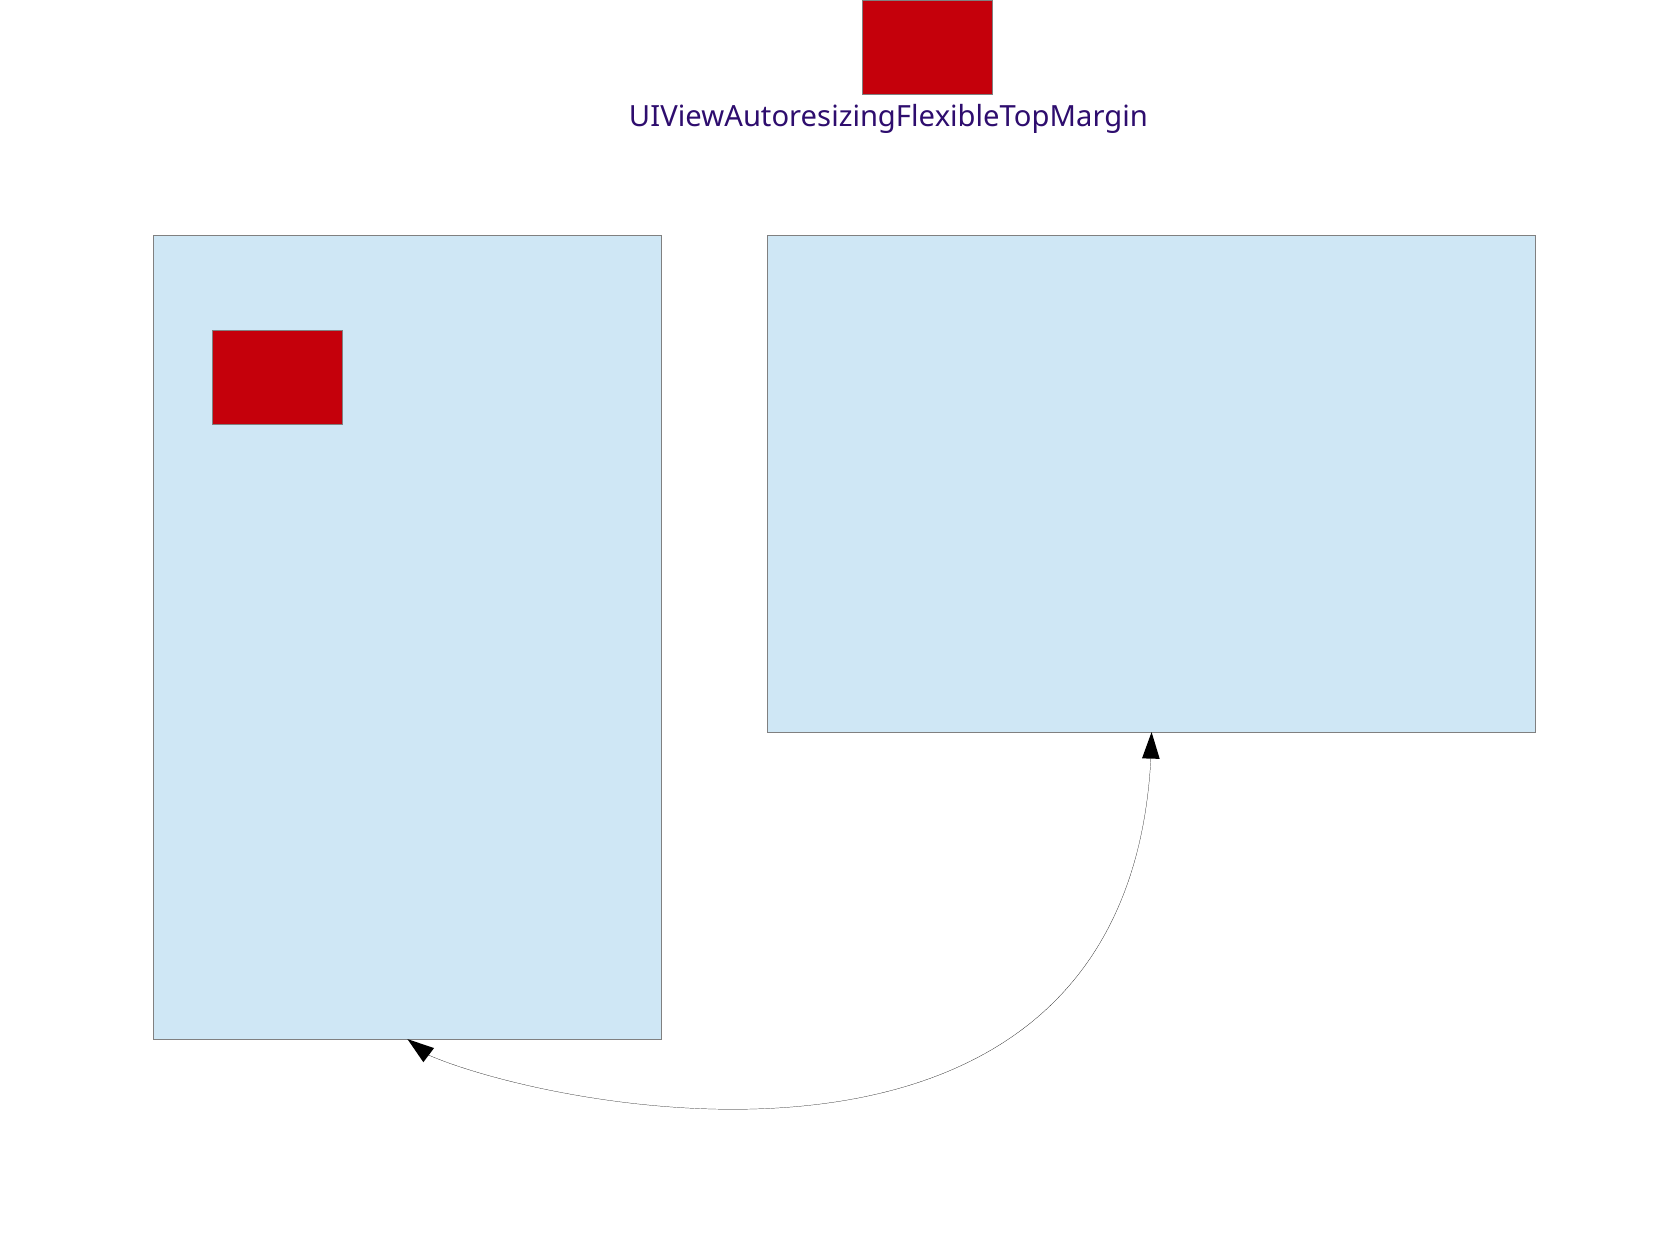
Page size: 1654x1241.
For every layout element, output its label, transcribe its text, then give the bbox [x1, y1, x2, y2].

text_box [862, 0, 993, 87]
text_box UIViewAutoresizingFlexibleTopMargin [614, 87, 1137, 142]
text_box [767, 235, 1536, 733]
text_box [153, 235, 662, 1040]
